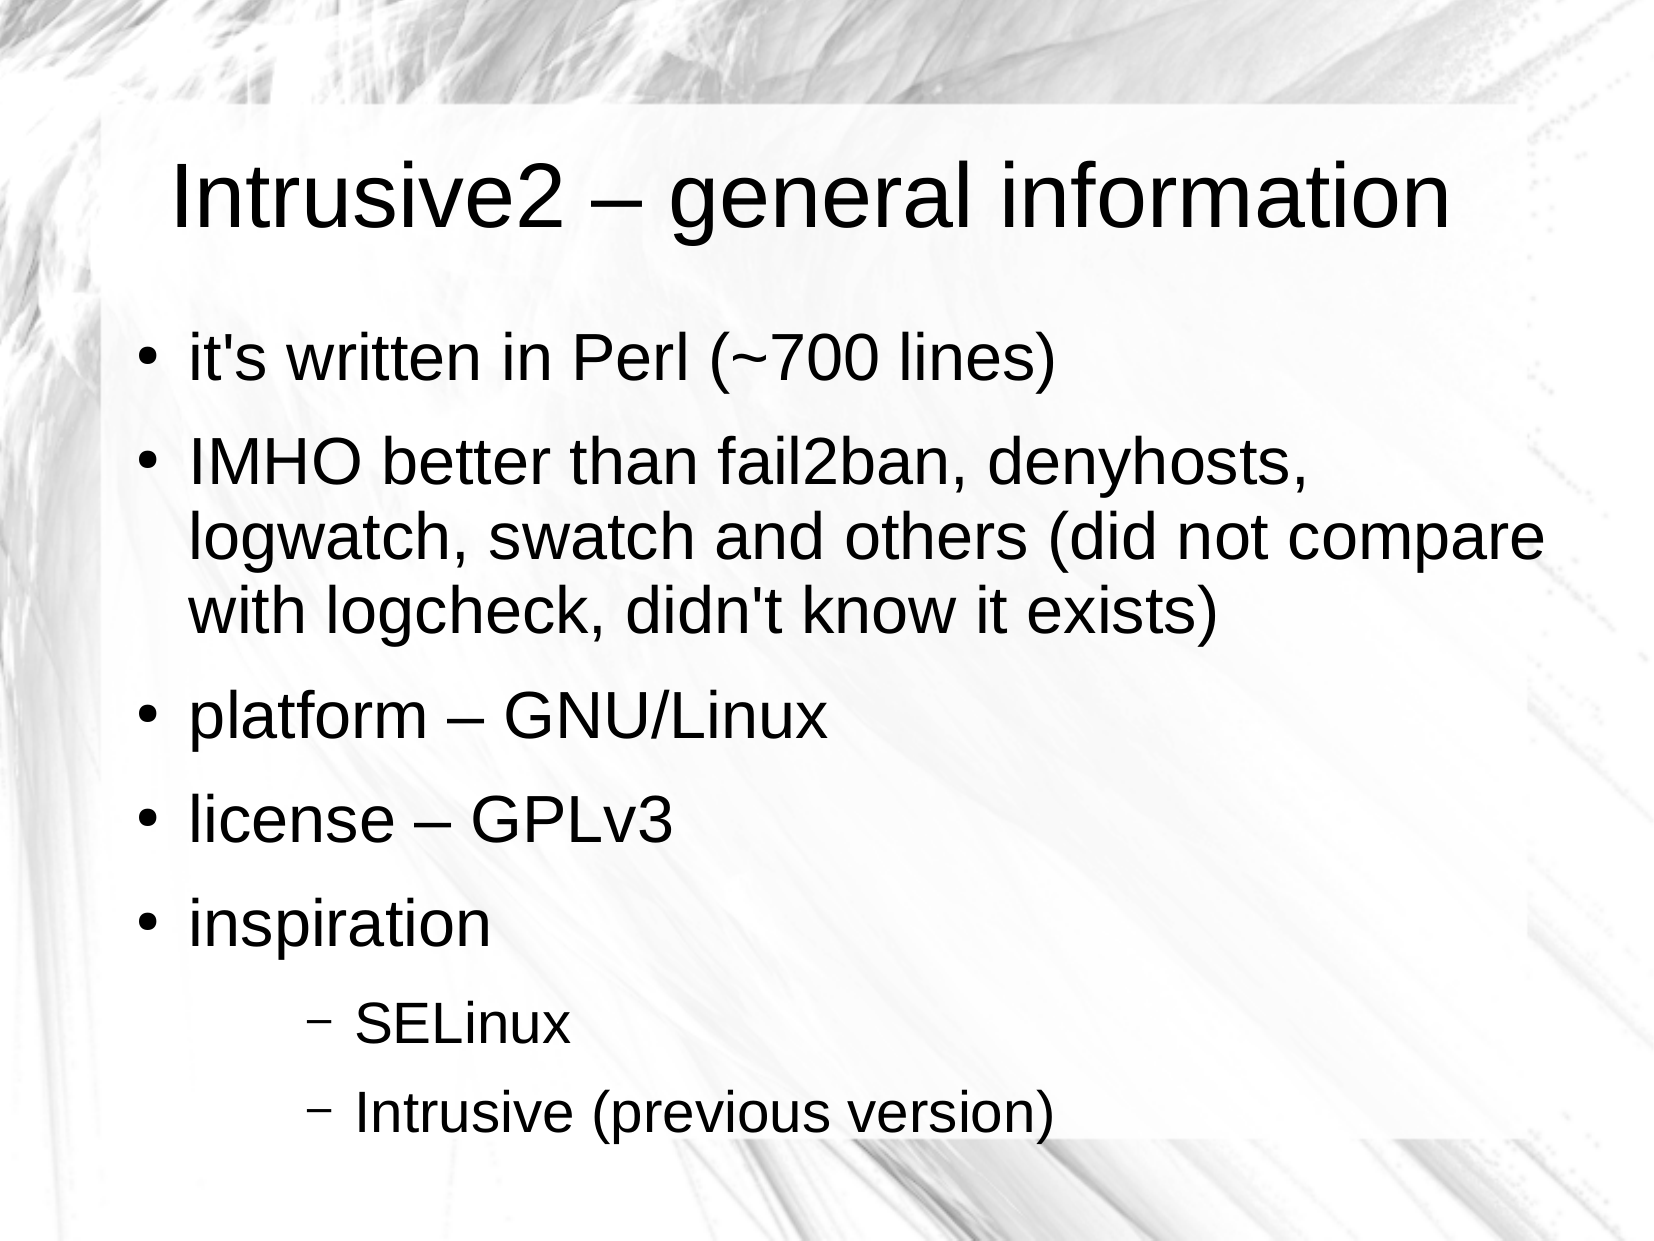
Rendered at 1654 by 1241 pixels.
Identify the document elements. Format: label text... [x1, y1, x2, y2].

list it's written in Perl (~700 lines) IMHO better than fail2ban, denyhosts, logwatch, swatch and others (did not compare with logcheck, didn't know it exists) platform – GNU/Linux license – GPLv3 inspiration SELinux Intrusive (previous version) [118, 319, 1571, 1145]
picture [0, 0, 1654, 1241]
title Intrusive2 – general information [118, 112, 1506, 281]
